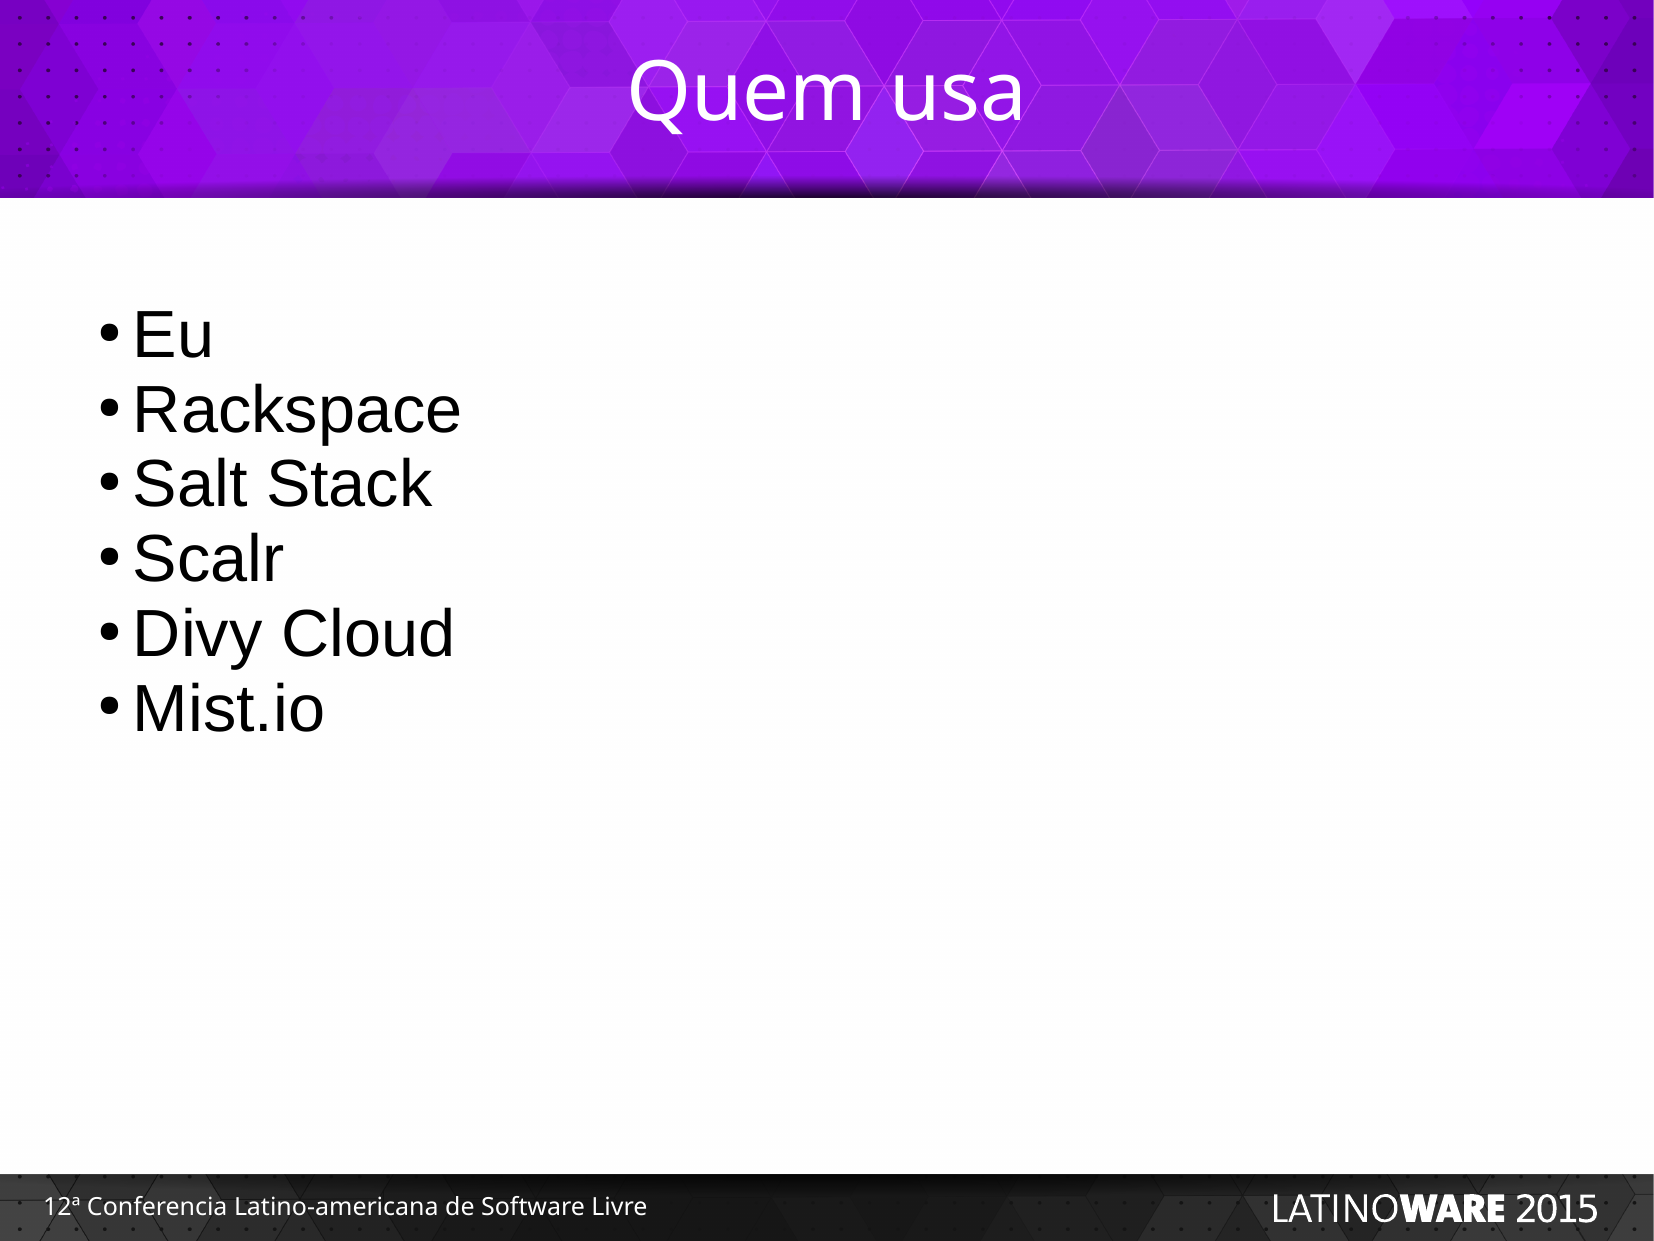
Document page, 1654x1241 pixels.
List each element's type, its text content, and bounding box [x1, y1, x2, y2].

picture [0, 0, 1654, 1241]
text_box Quem usa [94, 23, 1560, 152]
text_box Eu Rackspace Salt Stack Scalr Divy Cloud Mist.io [82, 289, 1571, 1081]
text_box 12ª Conferencia Latino-americana de Software Livre [28, 1181, 1127, 1239]
